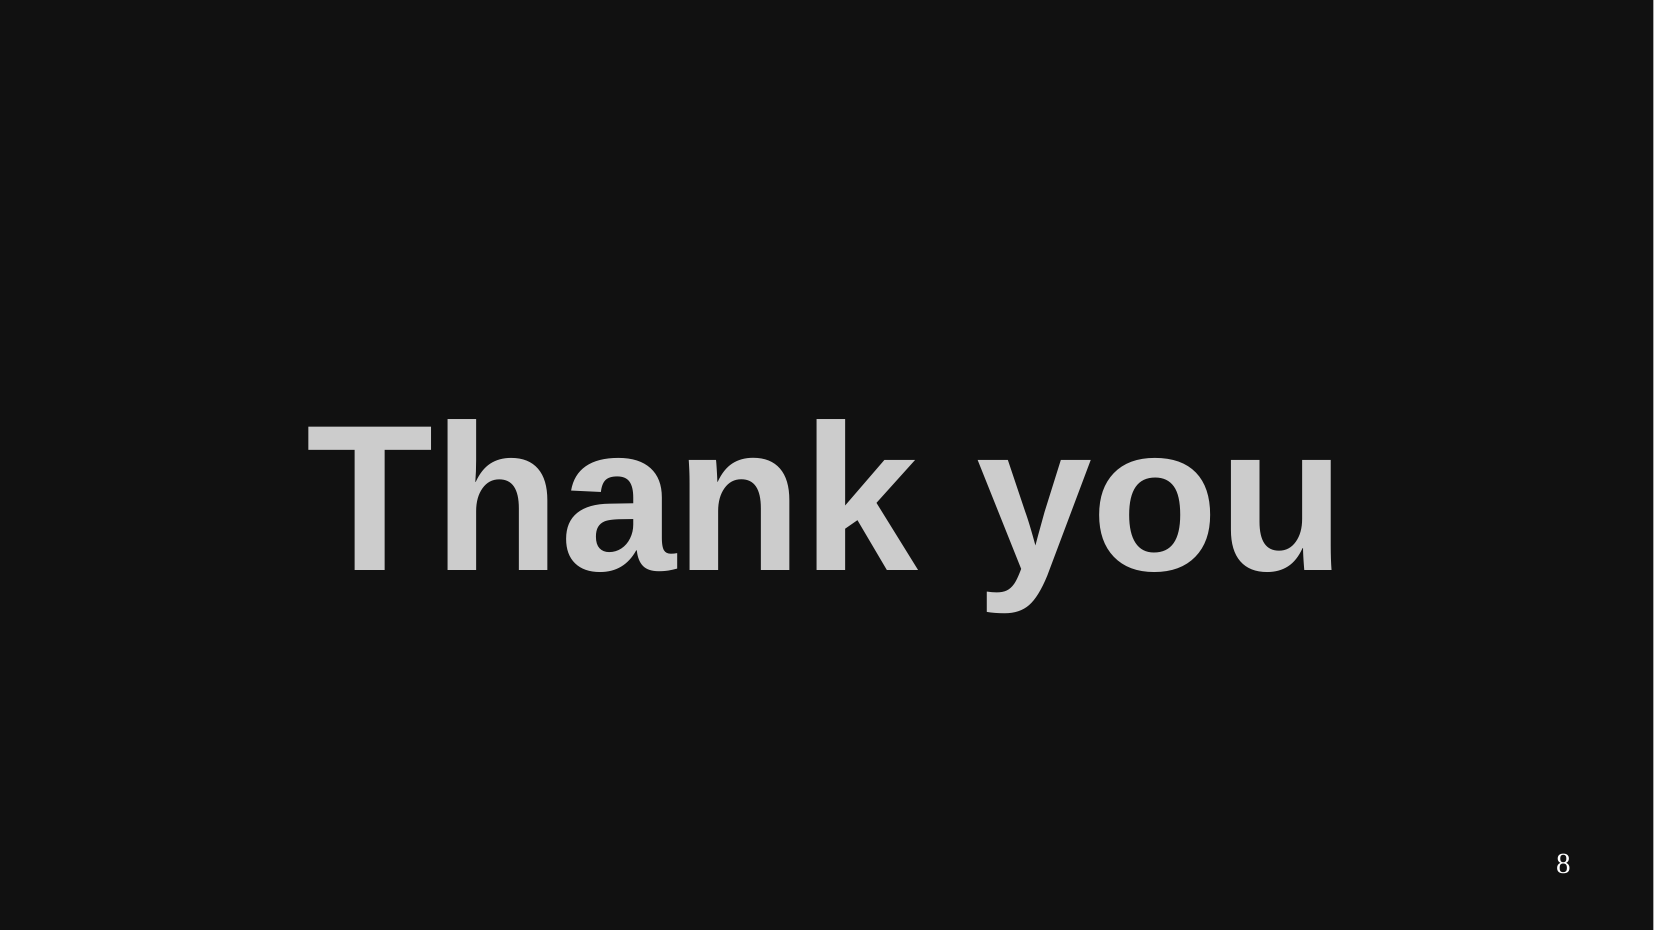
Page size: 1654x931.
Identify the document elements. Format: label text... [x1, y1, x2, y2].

text_box Thank you [291, 375, 1363, 623]
